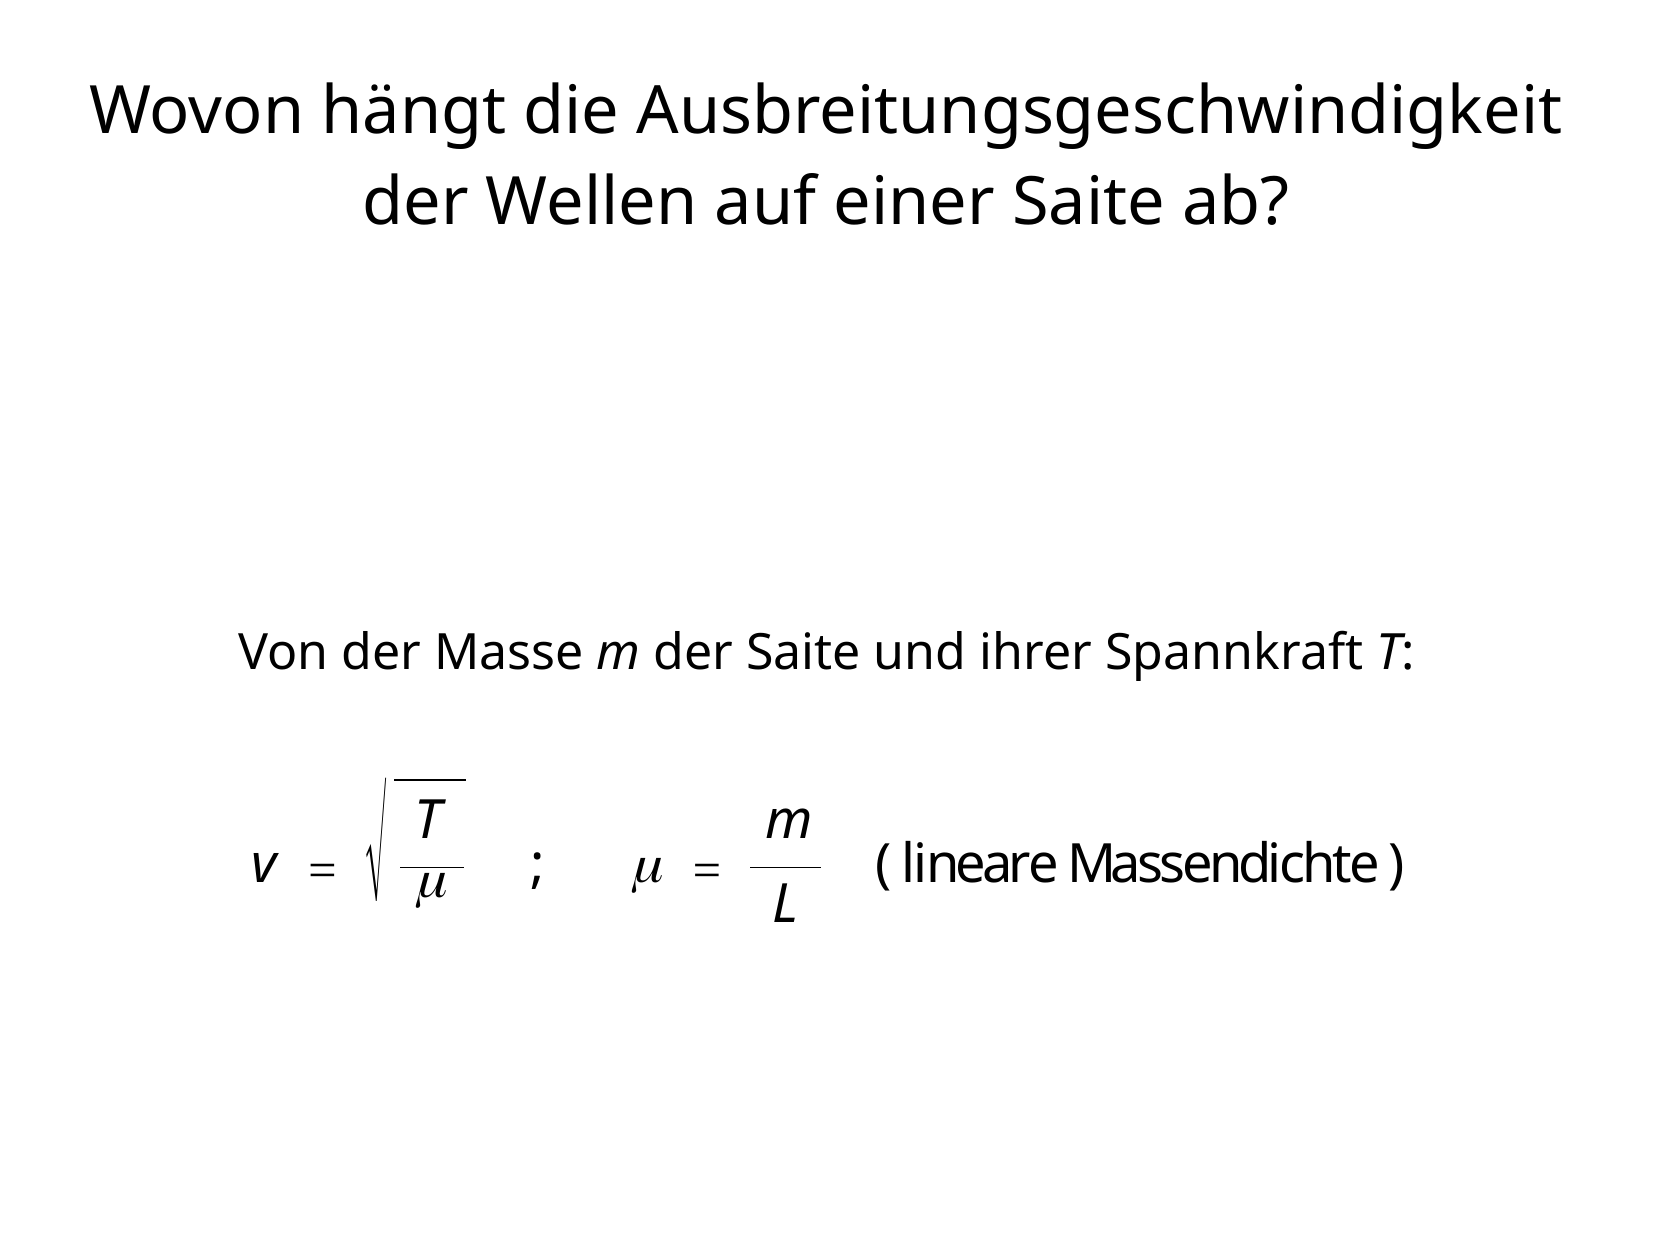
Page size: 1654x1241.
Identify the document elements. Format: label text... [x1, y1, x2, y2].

chart [245, 775, 1408, 937]
title Wovon hängt die Ausbreitungsgeschwindigkeit der Wellen auf einer Saite ab? [82, 49, 1571, 257]
subtitle Von der Masse m der Saite und ihrer Spannkraft T: [82, 290, 1571, 1010]
